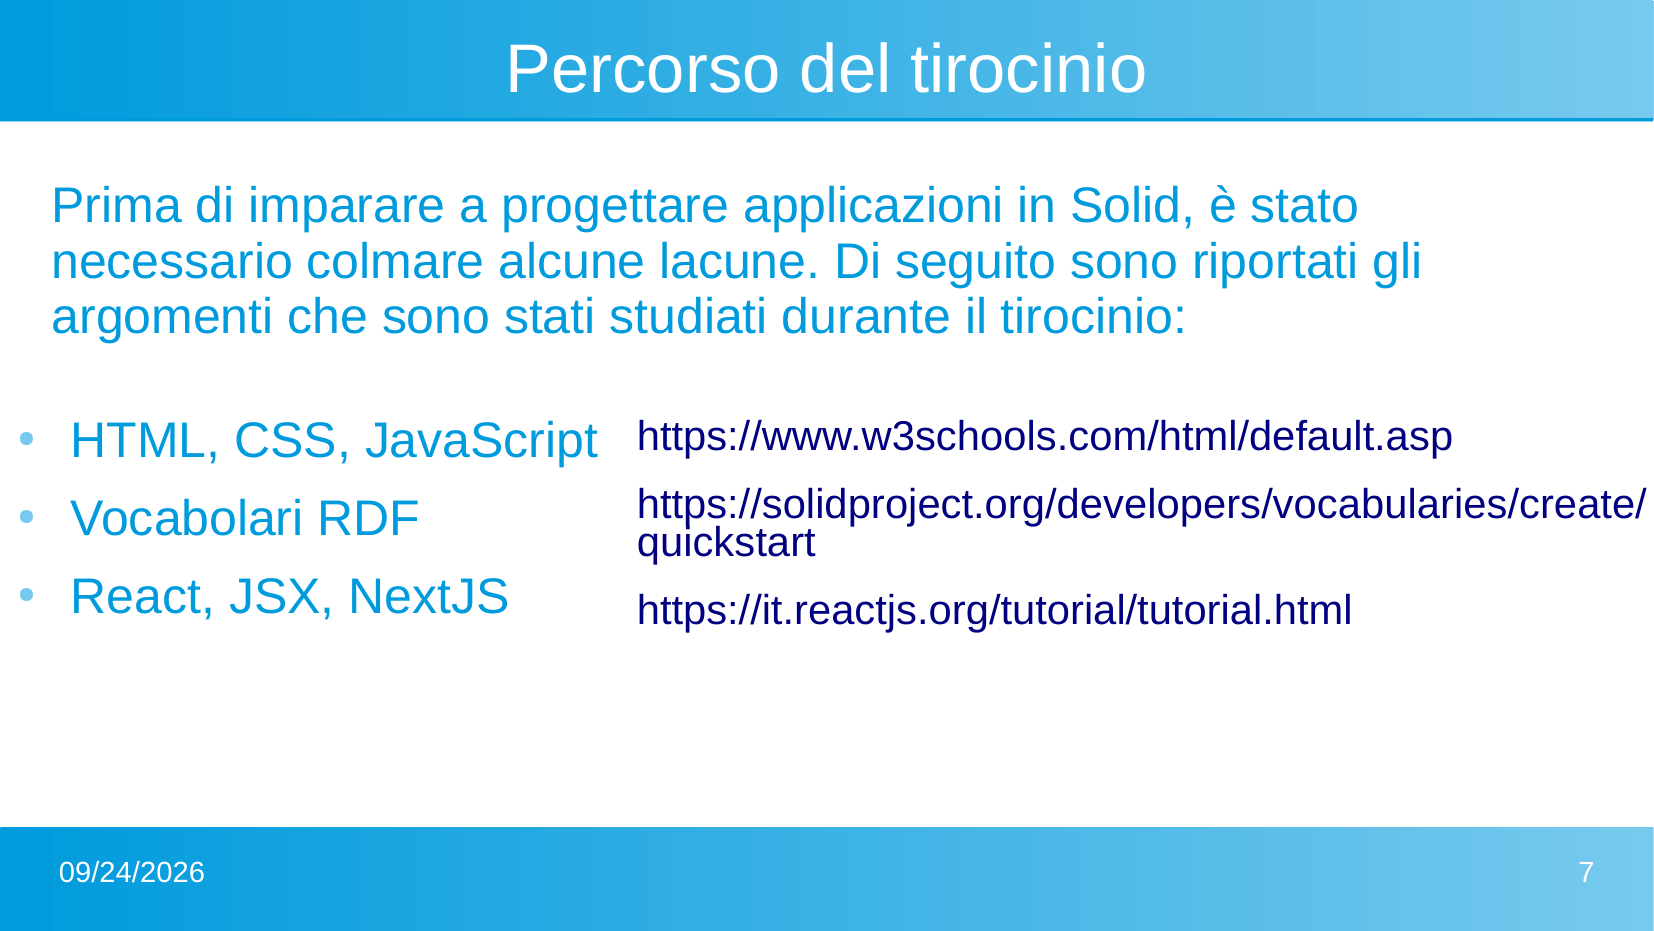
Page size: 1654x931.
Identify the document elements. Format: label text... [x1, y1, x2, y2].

list HTML, CSS, JavaScript Vocabolari RDF React, JSX, NextJS [0, 412, 691, 805]
list https://www.w3schools.com/html/default.asp https://solidproject.org/developers/vocabularies/create/quickstart https://it.reactjs.org/tutorial/tutorial.html [566, 412, 1654, 488]
list Prima di imparare a progettare applicazioni in Solid, è stato necessario colmare alcune lacune. Di seguito sono riportati gli argomenti che sono stati studiati durante il tirocinio: [0, 177, 1613, 376]
title Percorso del tirocinio [59, 29, 1595, 108]
